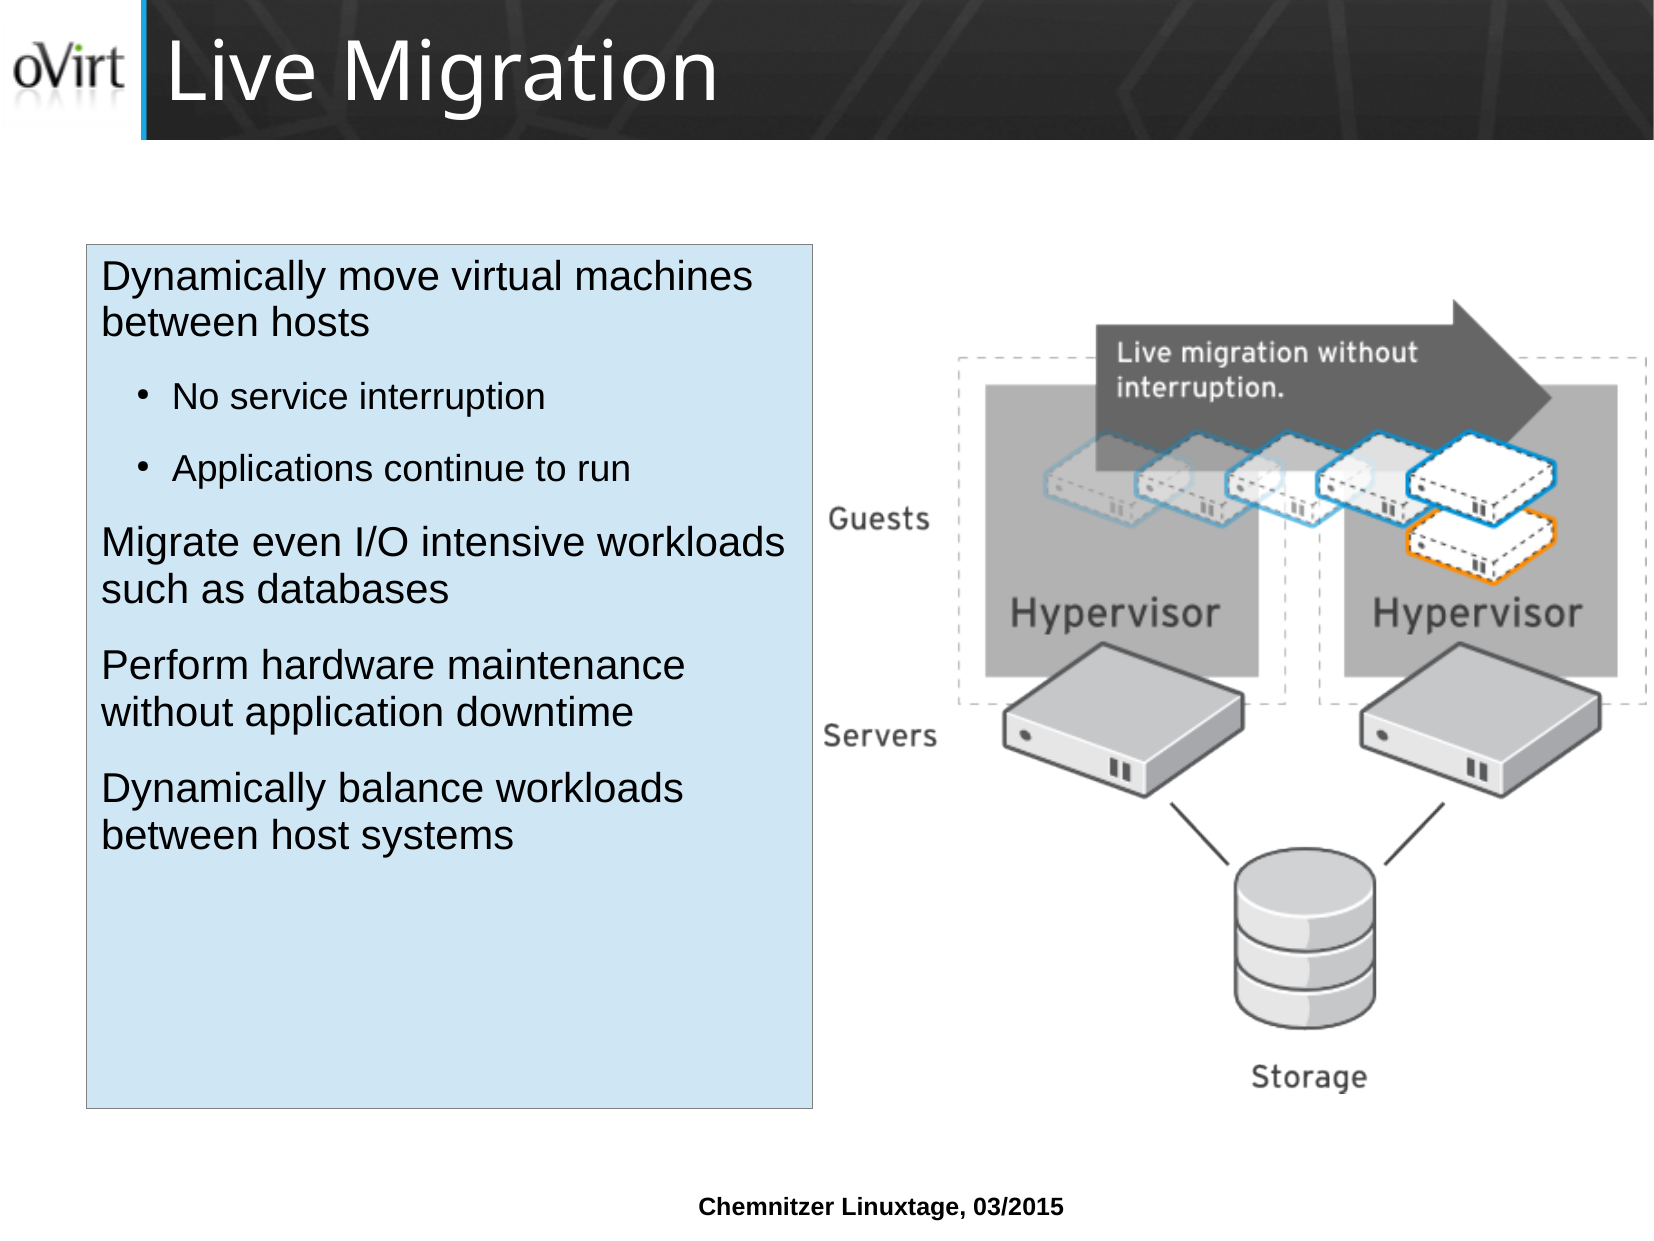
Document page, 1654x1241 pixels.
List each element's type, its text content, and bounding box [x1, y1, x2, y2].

title Live Migration [164, 18, 1653, 119]
picture [0, 0, 1654, 140]
picture [824, 299, 1647, 1094]
text_box Dynamically move virtual machines between hosts No service interruption Applications continue to run Migrate even I/O intensive workloads such as databases Perform hardware maintenance without application downtime Dynamically balance workloads between host systems [86, 244, 813, 1109]
